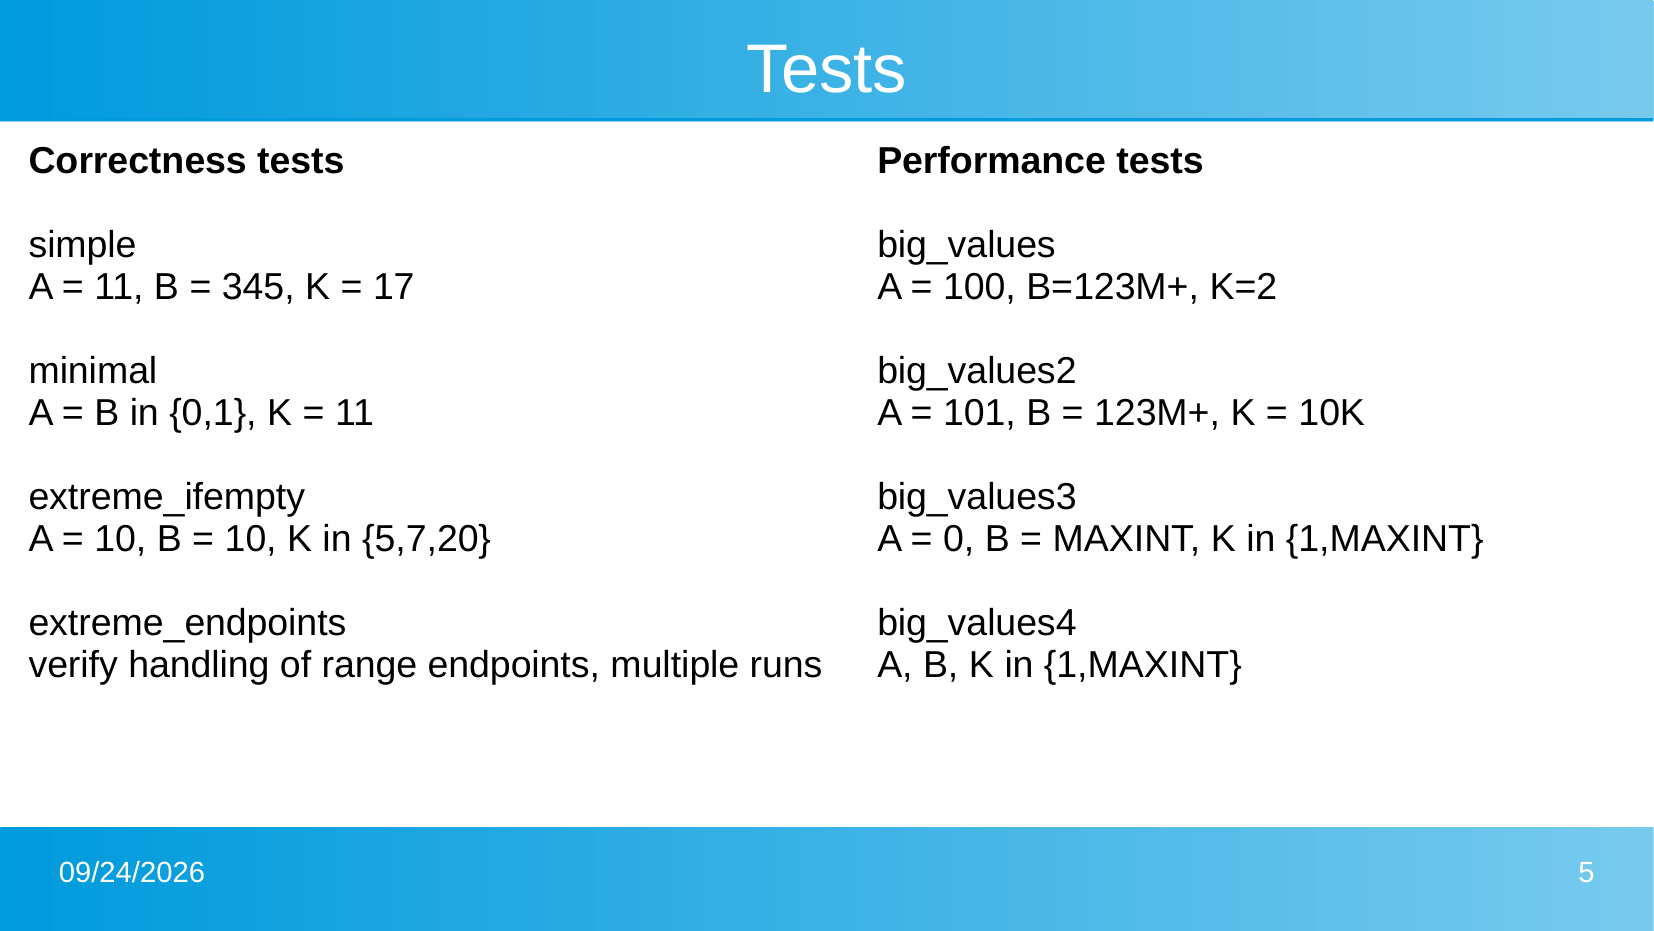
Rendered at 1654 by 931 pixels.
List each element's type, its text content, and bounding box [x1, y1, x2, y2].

text_box Correctness tests simple A = 11, B = 345, K = 17 minimal A = B in {0,1}, K = 11 extreme_ifempty A = 10, B = 10, K in {5,7,20} extreme_endpoints verify handling of range endpoints, multiple runs [13, 132, 862, 770]
text_box Performance tests big_values A = 100, B=123M+, K=2 big_values2 A = 101, B = 123M+, K = 10K big_values3 A = 0, B = MAXINT, K in {1,MAXINT} big_values4 A, B, K in {1,MAXINT} [862, 132, 1613, 770]
title Tests [59, 29, 1595, 108]
